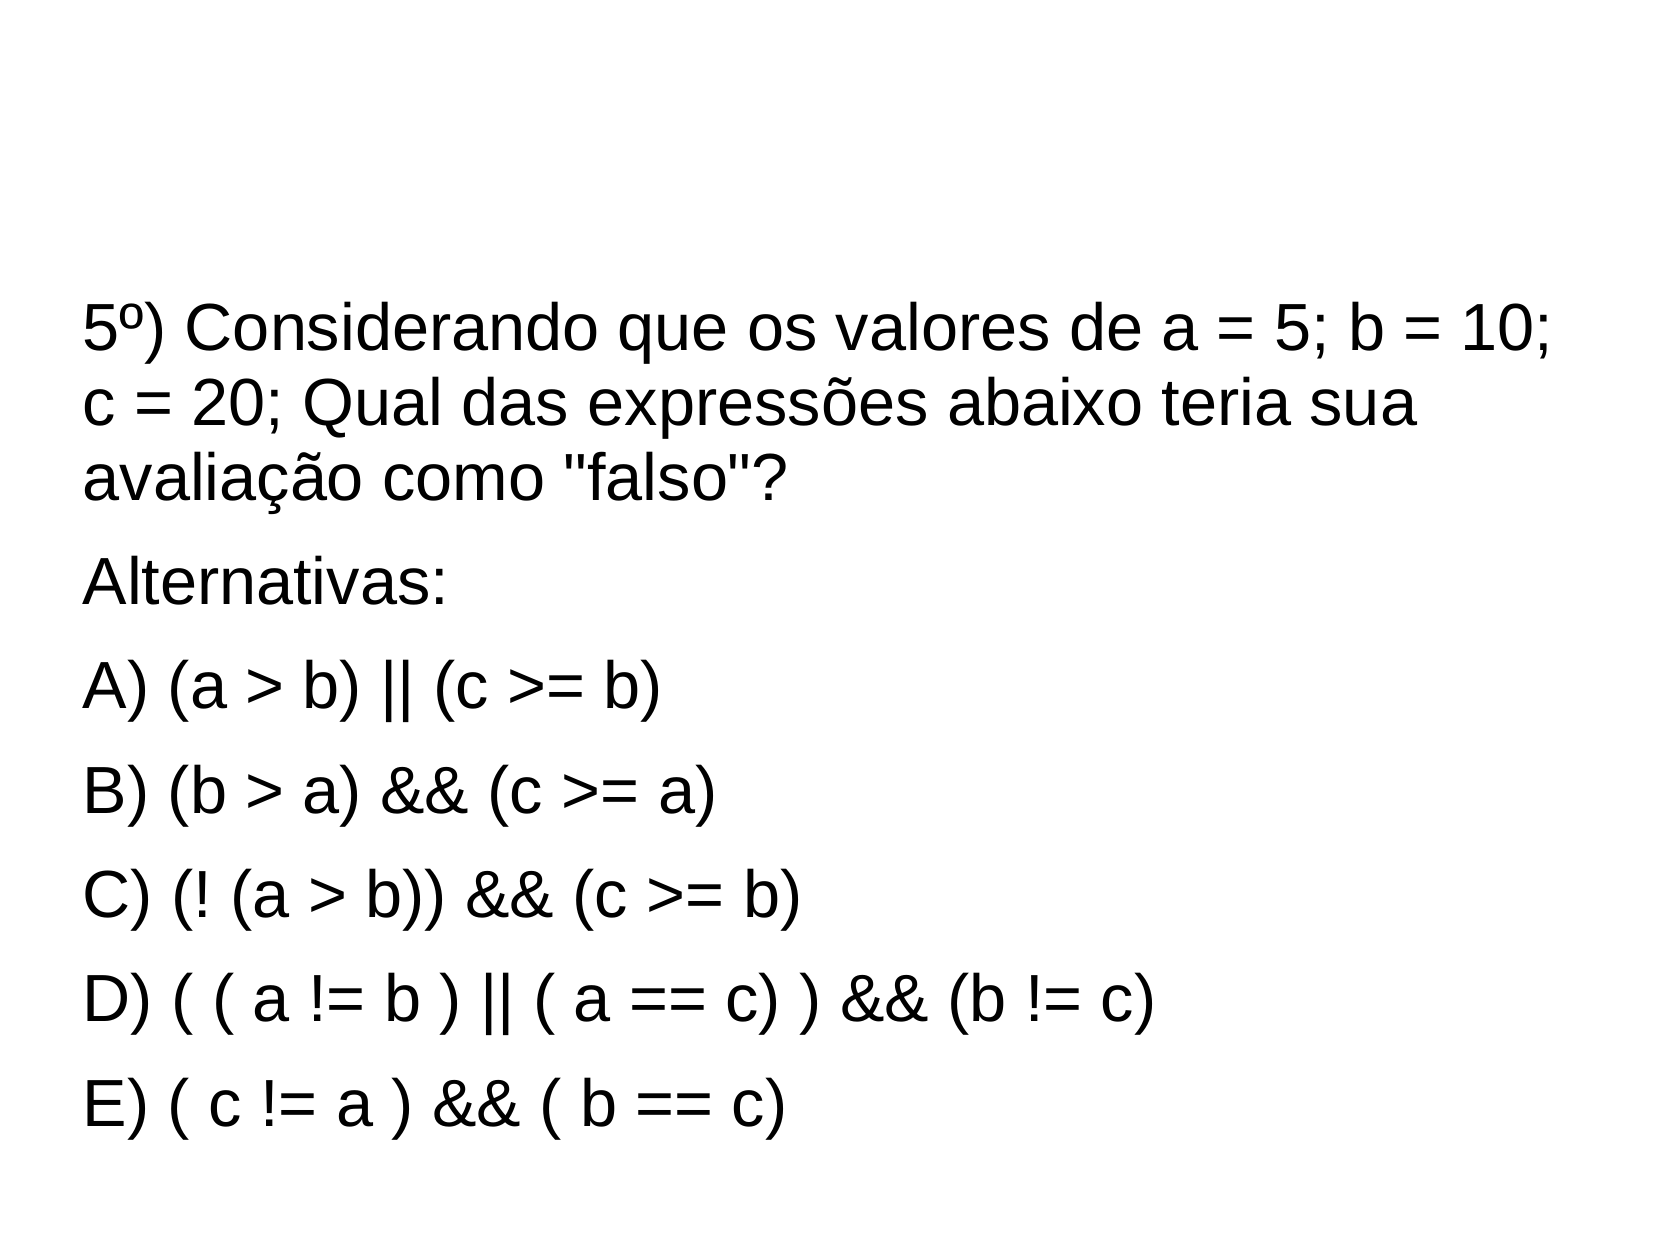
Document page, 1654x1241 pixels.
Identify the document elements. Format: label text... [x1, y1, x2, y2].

list 5º) Considerando que os valores de a = 5; b = 10; c = 20; Qual das expressões abaixo teria sua avaliação como "falso"? Alternativas: A) (a > b) || (c >= b) B) (b > a) && (c >= a) C) (! (a > b)) && (c >= b) D) ( ( a != b ) || ( a == c) ) && (b != c) E) ( c != a ) && ( b == c) [82, 290, 1571, 1141]
